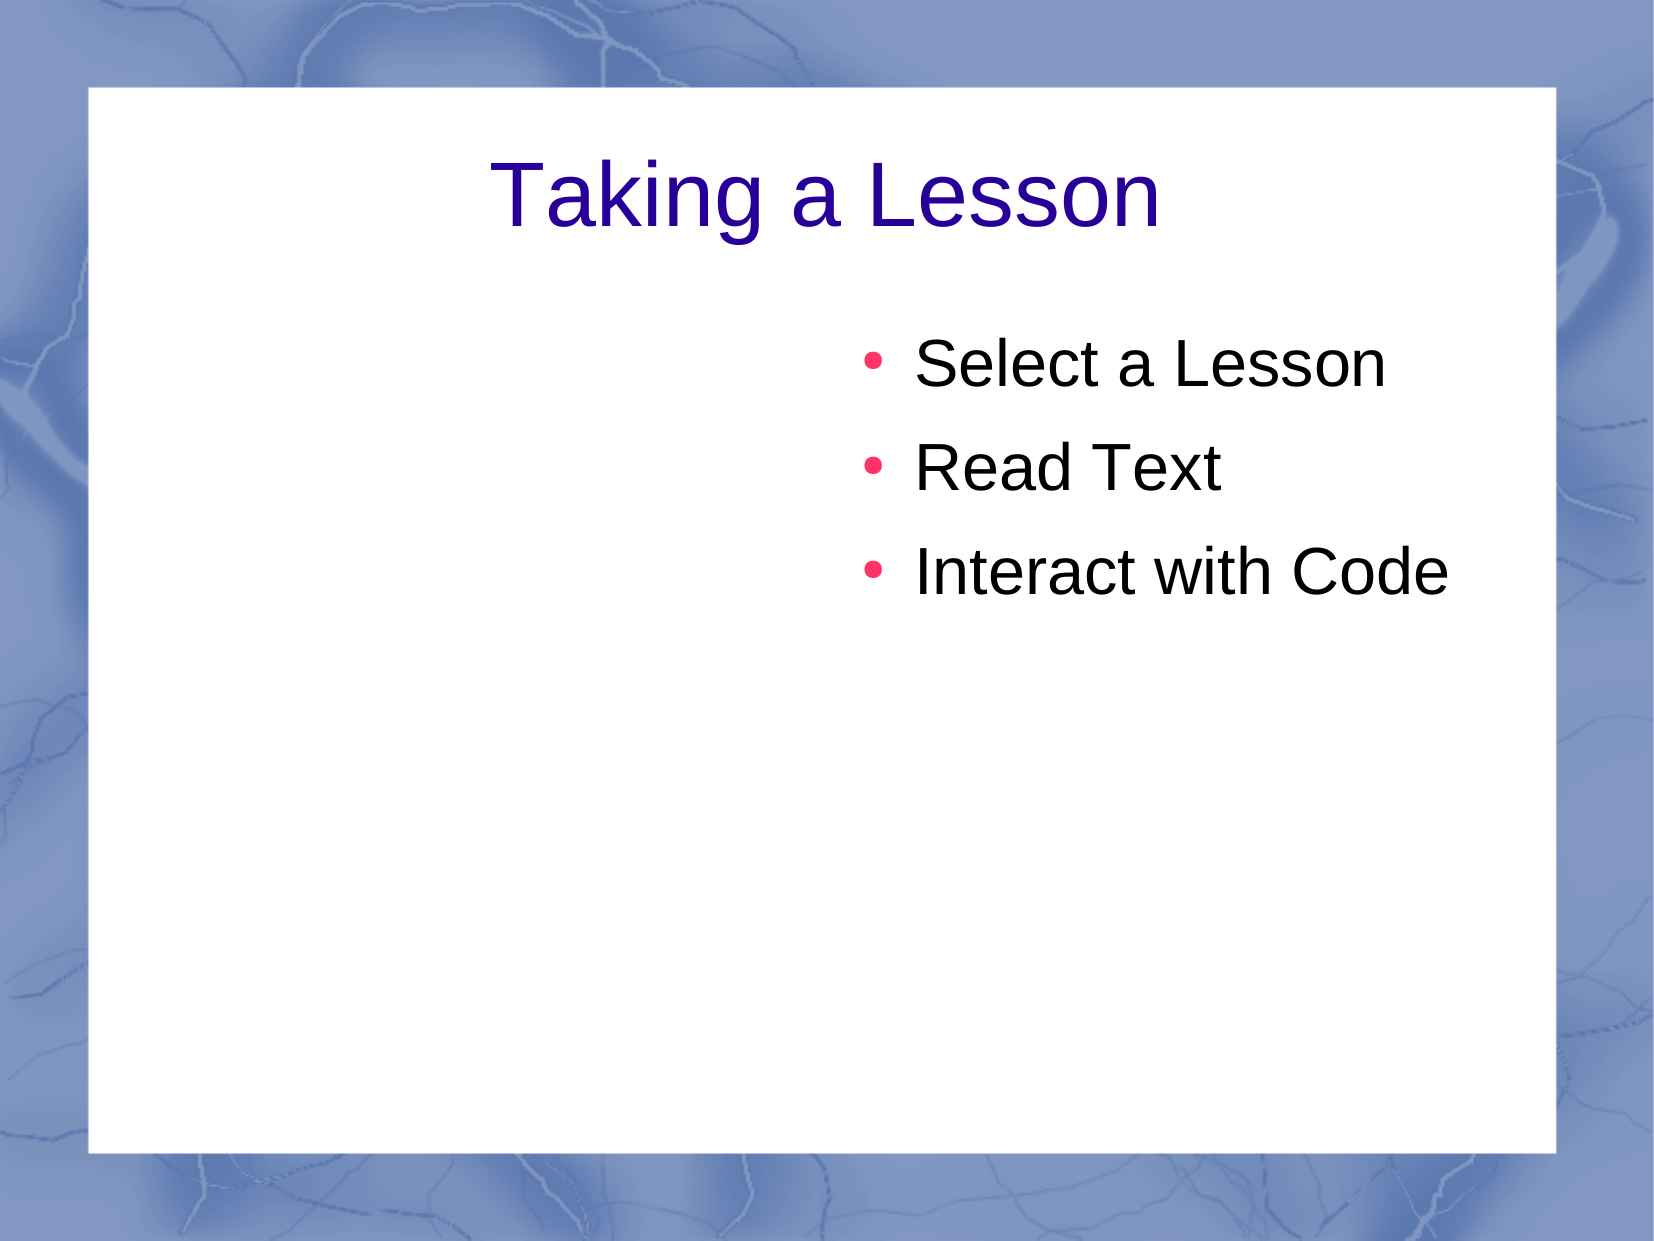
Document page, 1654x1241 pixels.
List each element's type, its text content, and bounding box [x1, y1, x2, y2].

list Select a Lesson Read Text Interact with Code [843, 325, 1507, 1145]
title Taking a Lesson [118, 90, 1536, 298]
picture [0, 0, 1654, 1241]
